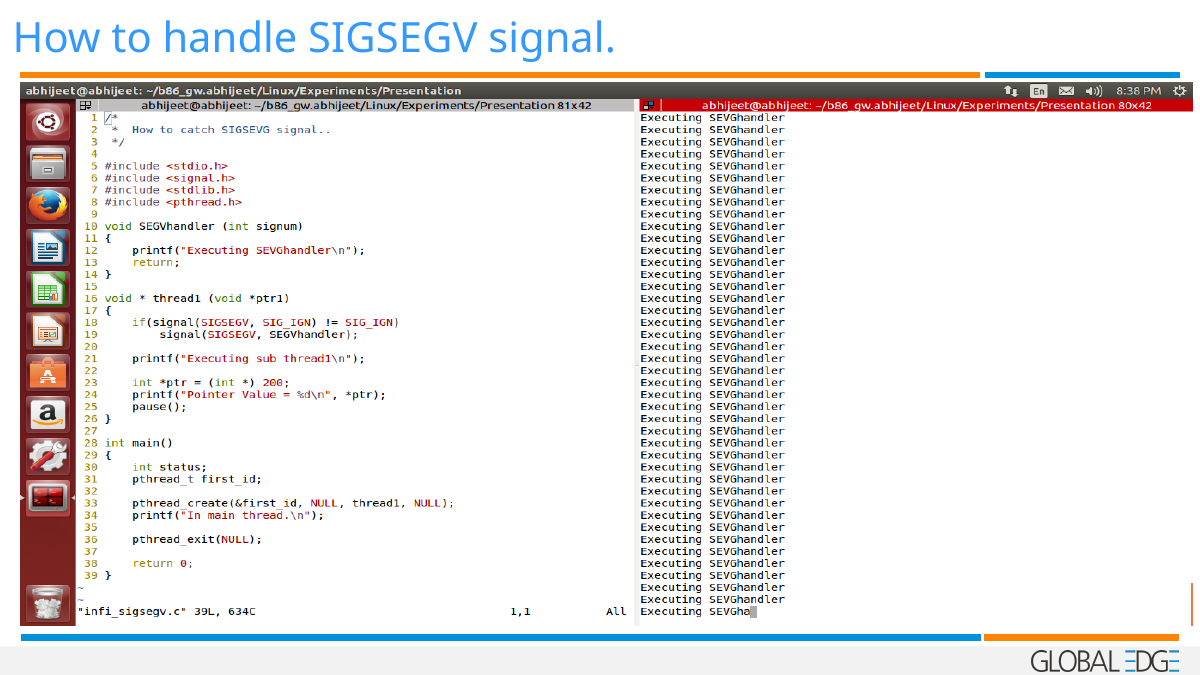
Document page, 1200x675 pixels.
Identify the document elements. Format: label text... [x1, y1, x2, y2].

title How to handle SIGSEGV signal. [12, 9, 1088, 63]
picture [20, 82, 1193, 626]
picture [1031, 650, 1179, 672]
